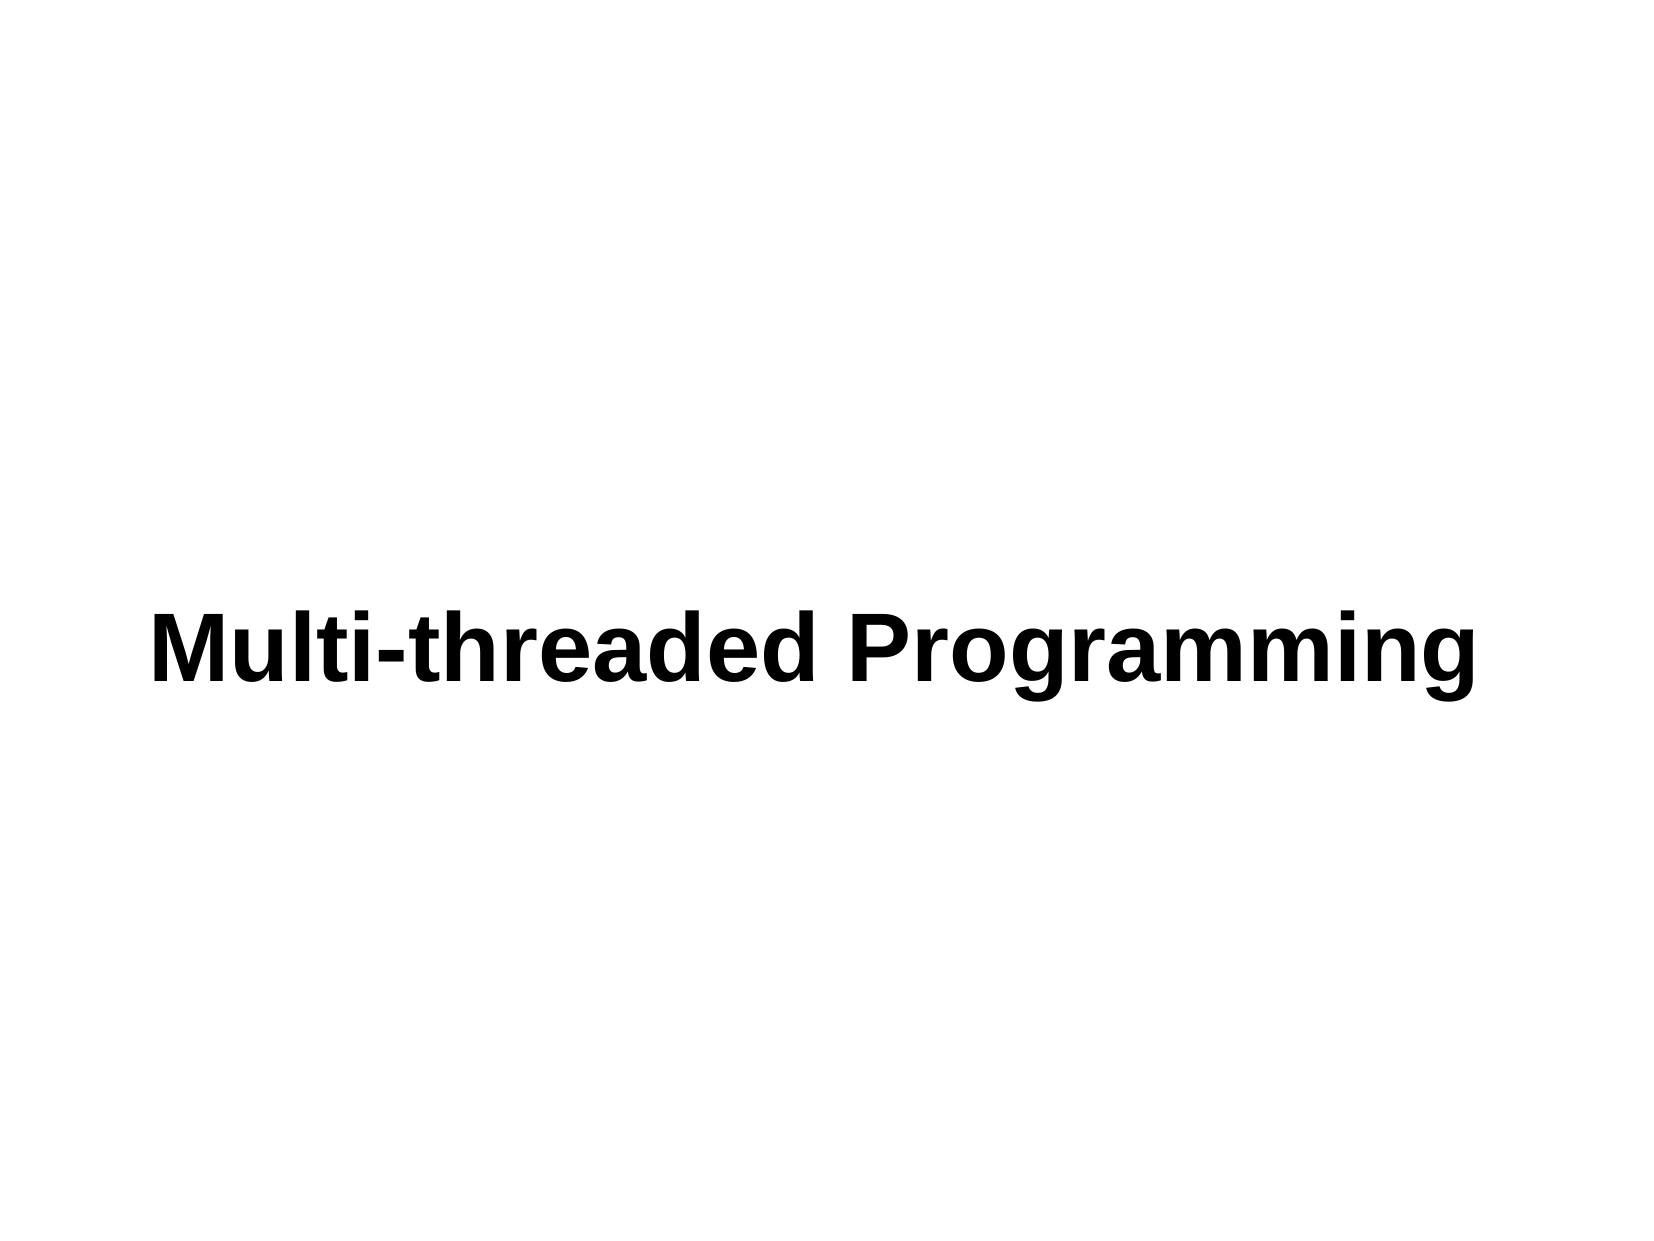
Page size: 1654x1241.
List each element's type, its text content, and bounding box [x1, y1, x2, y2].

title Multi-threaded Programming [70, 574, 1559, 721]
